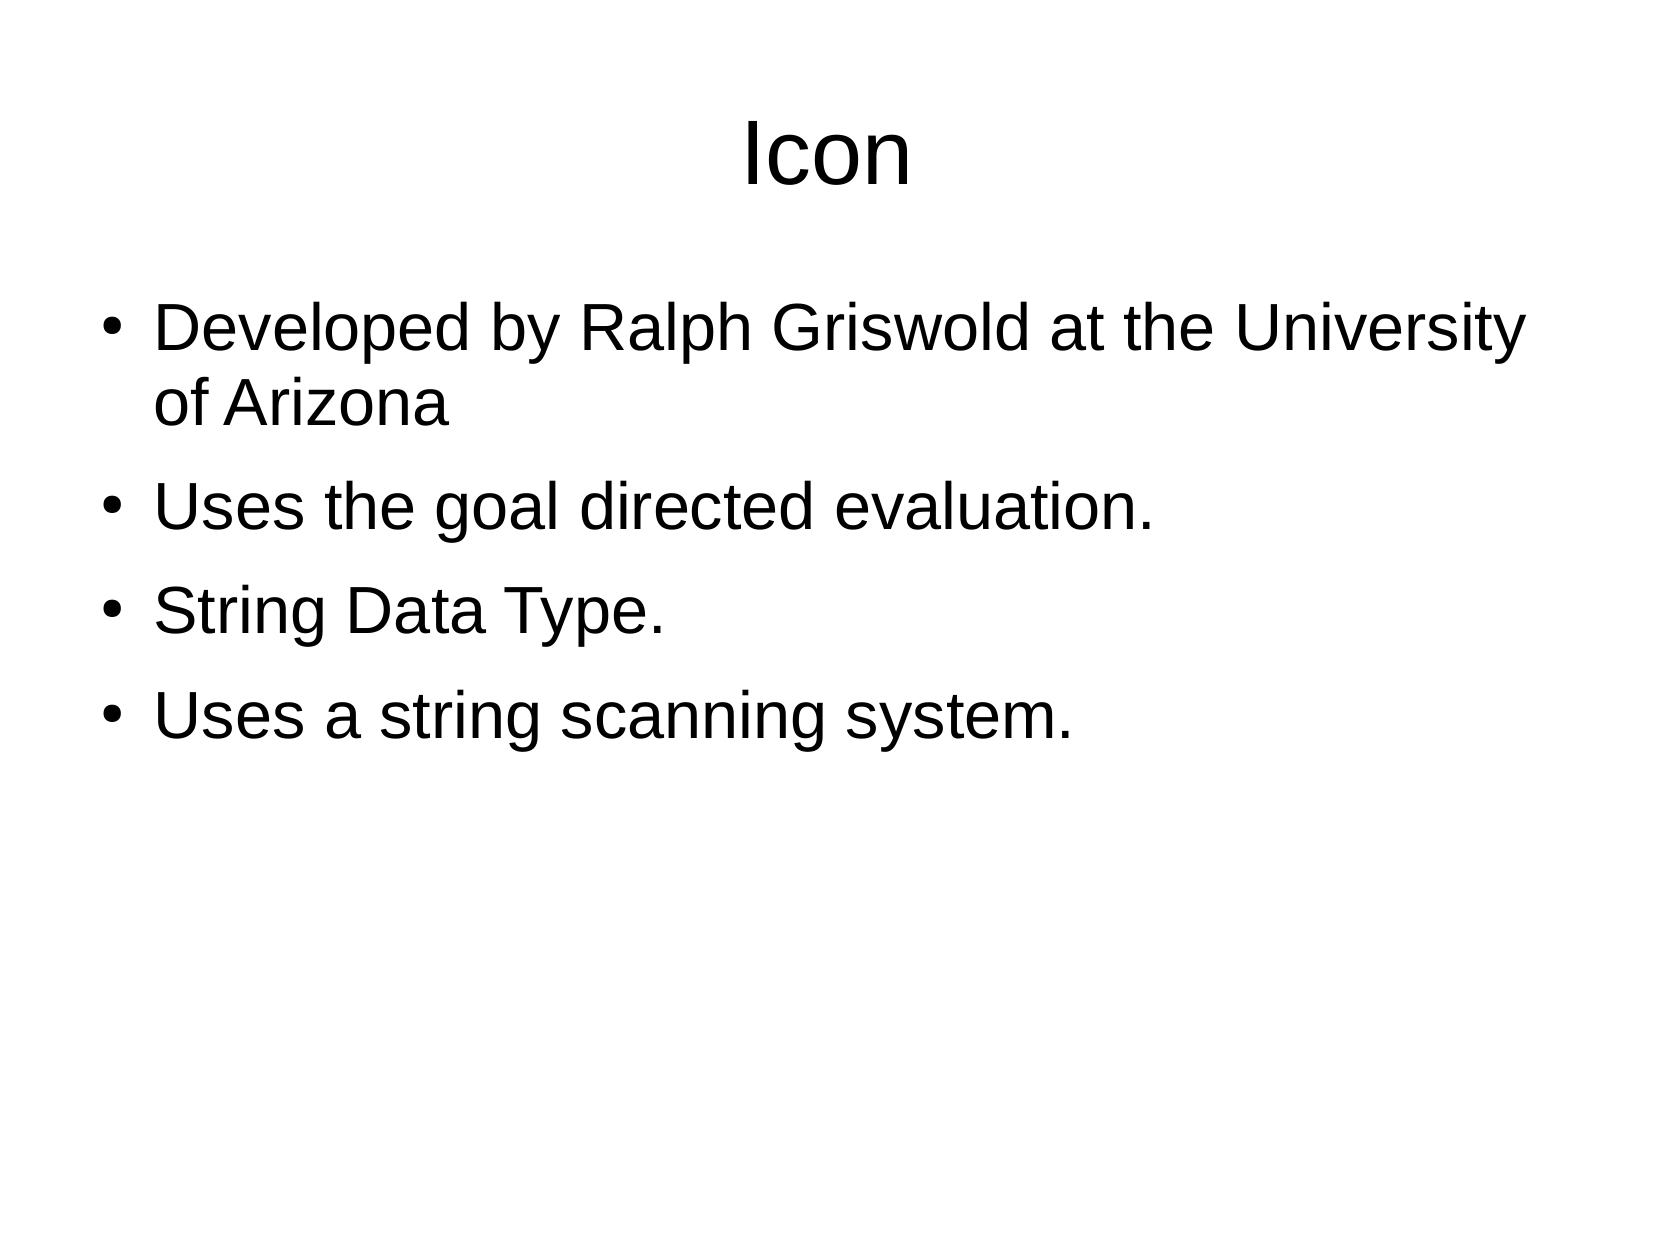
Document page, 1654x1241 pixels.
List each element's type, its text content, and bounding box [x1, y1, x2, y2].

title Icon [82, 49, 1571, 257]
list Developed by Ralph Griswold at the University of Arizona Uses the goal directed evaluation. String Data Type. Uses a string scanning system. [82, 290, 1571, 1010]
